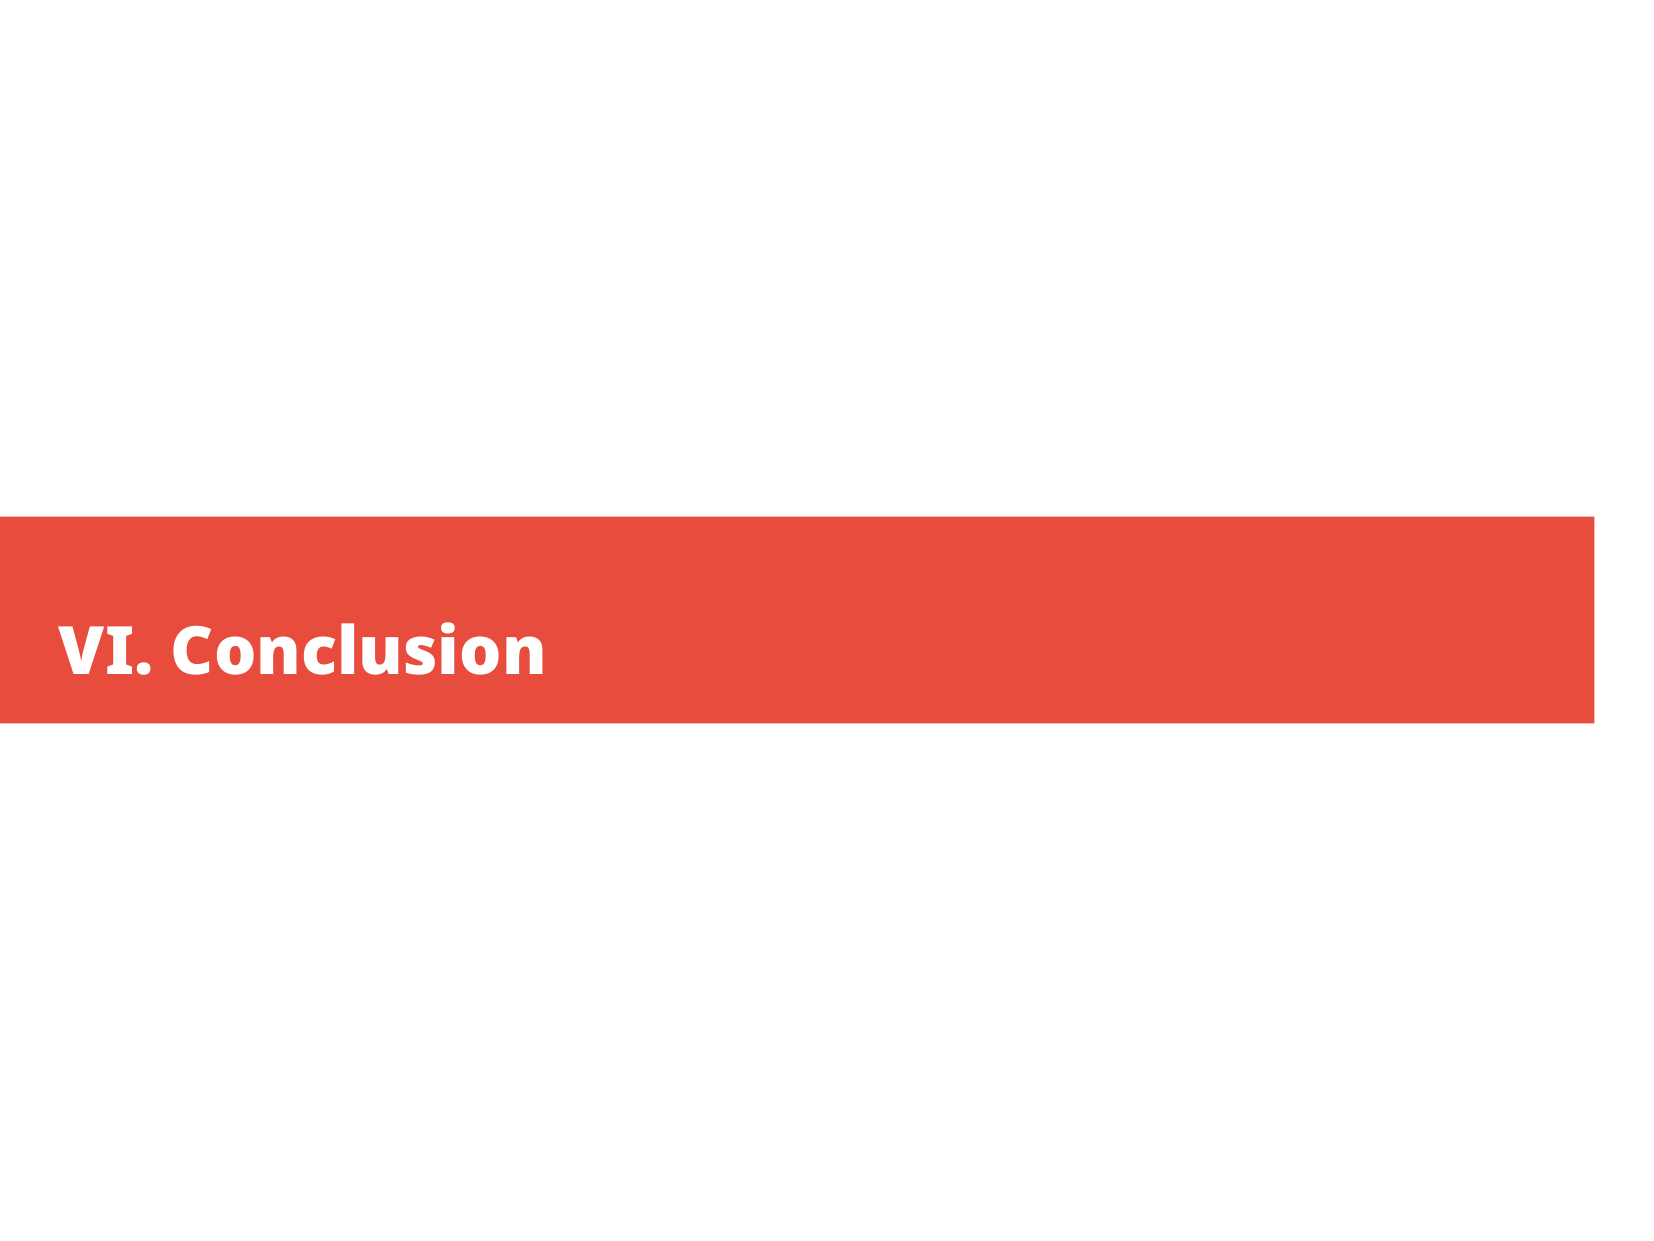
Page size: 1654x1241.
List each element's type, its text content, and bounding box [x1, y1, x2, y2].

title VI. Conclusion [59, 546, 1595, 694]
